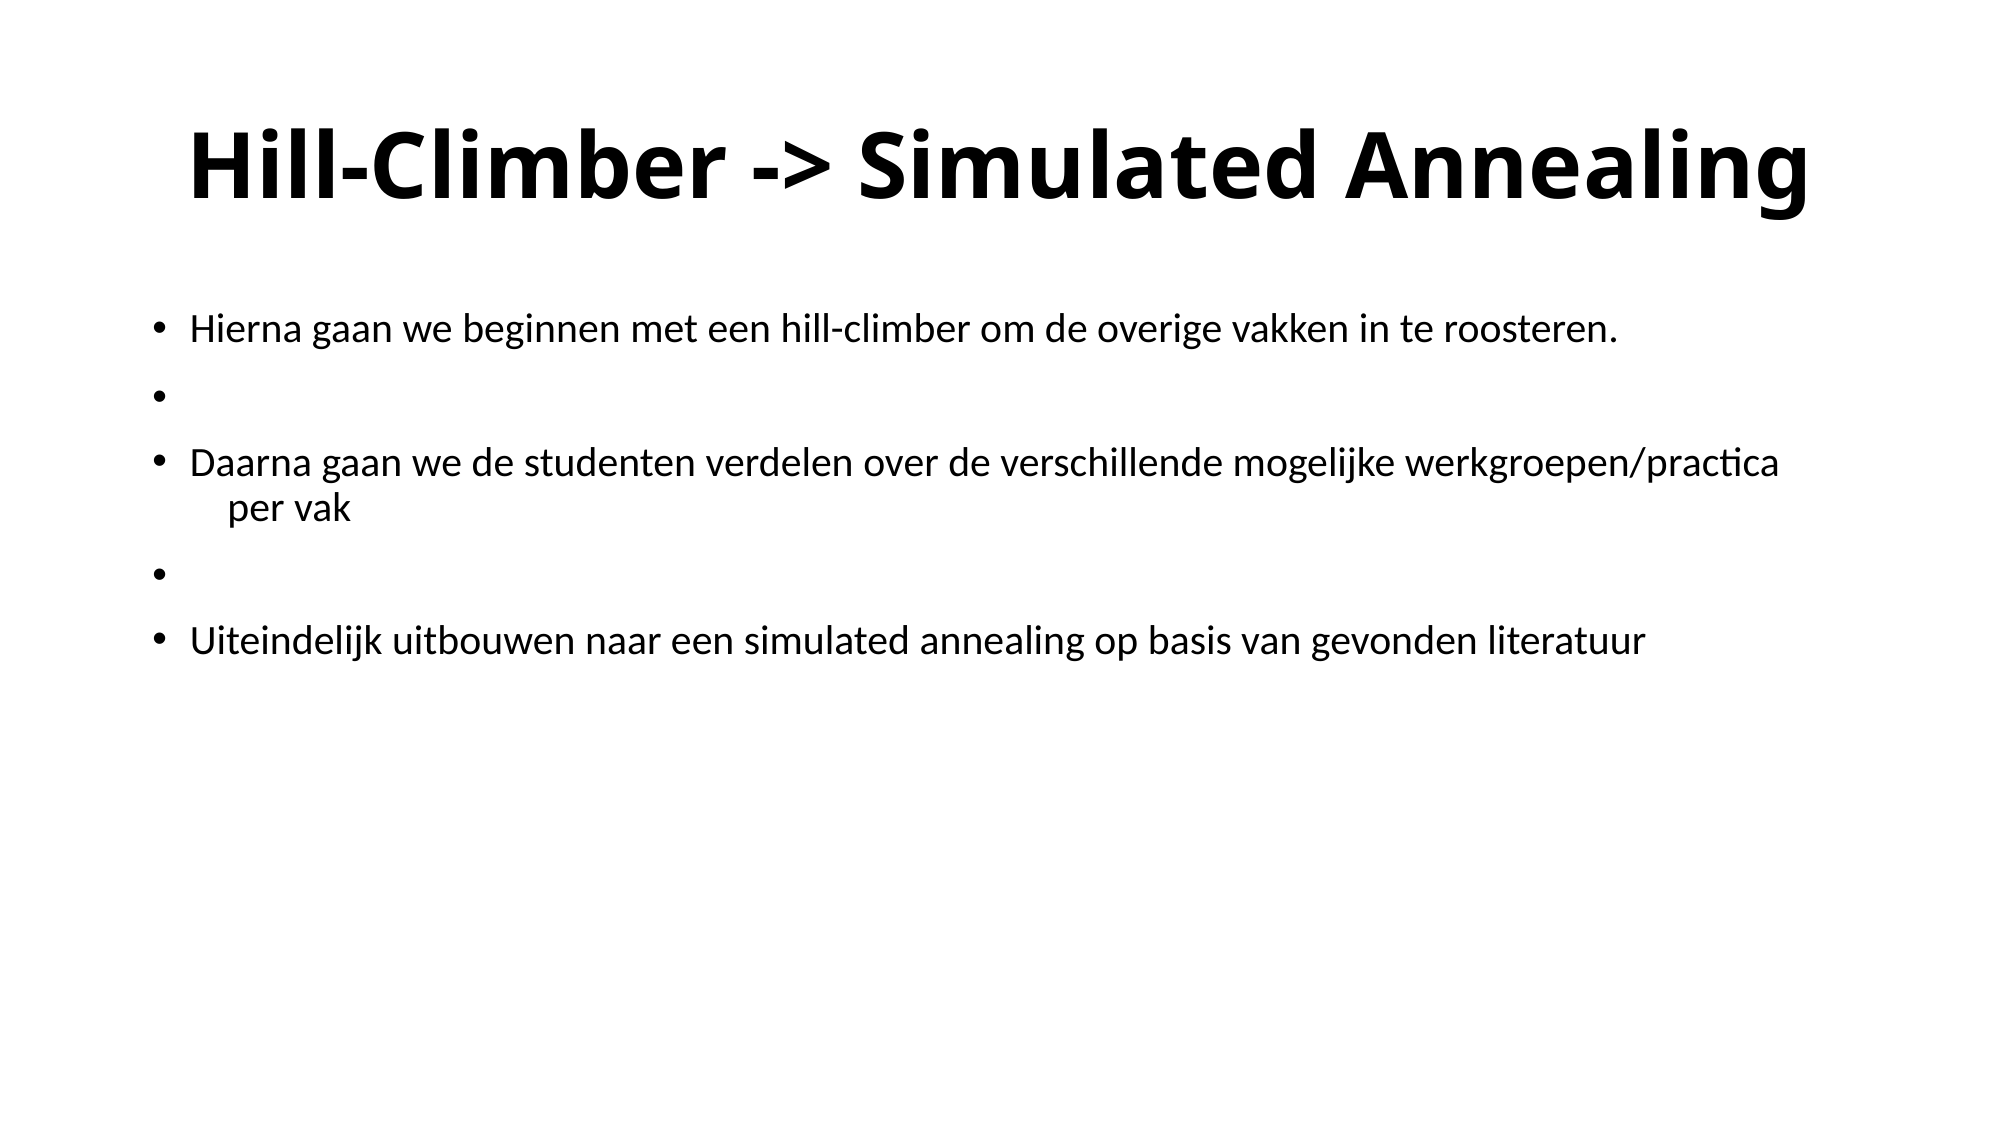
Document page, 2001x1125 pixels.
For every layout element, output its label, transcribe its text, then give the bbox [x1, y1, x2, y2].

list Hierna gaan we beginnen met een hill-climber om de overige vakken in te roosteren. Daarna gaan we de studenten verdelen over de verschillende mogelijke werkgroepen/practica per vak Uiteindelijk uitbouwen naar een simulated annealing op basis van gevonden literatuur [137, 299, 1863, 1014]
title Hill-Climber -> Simulated Annealing [137, 59, 1863, 278]
